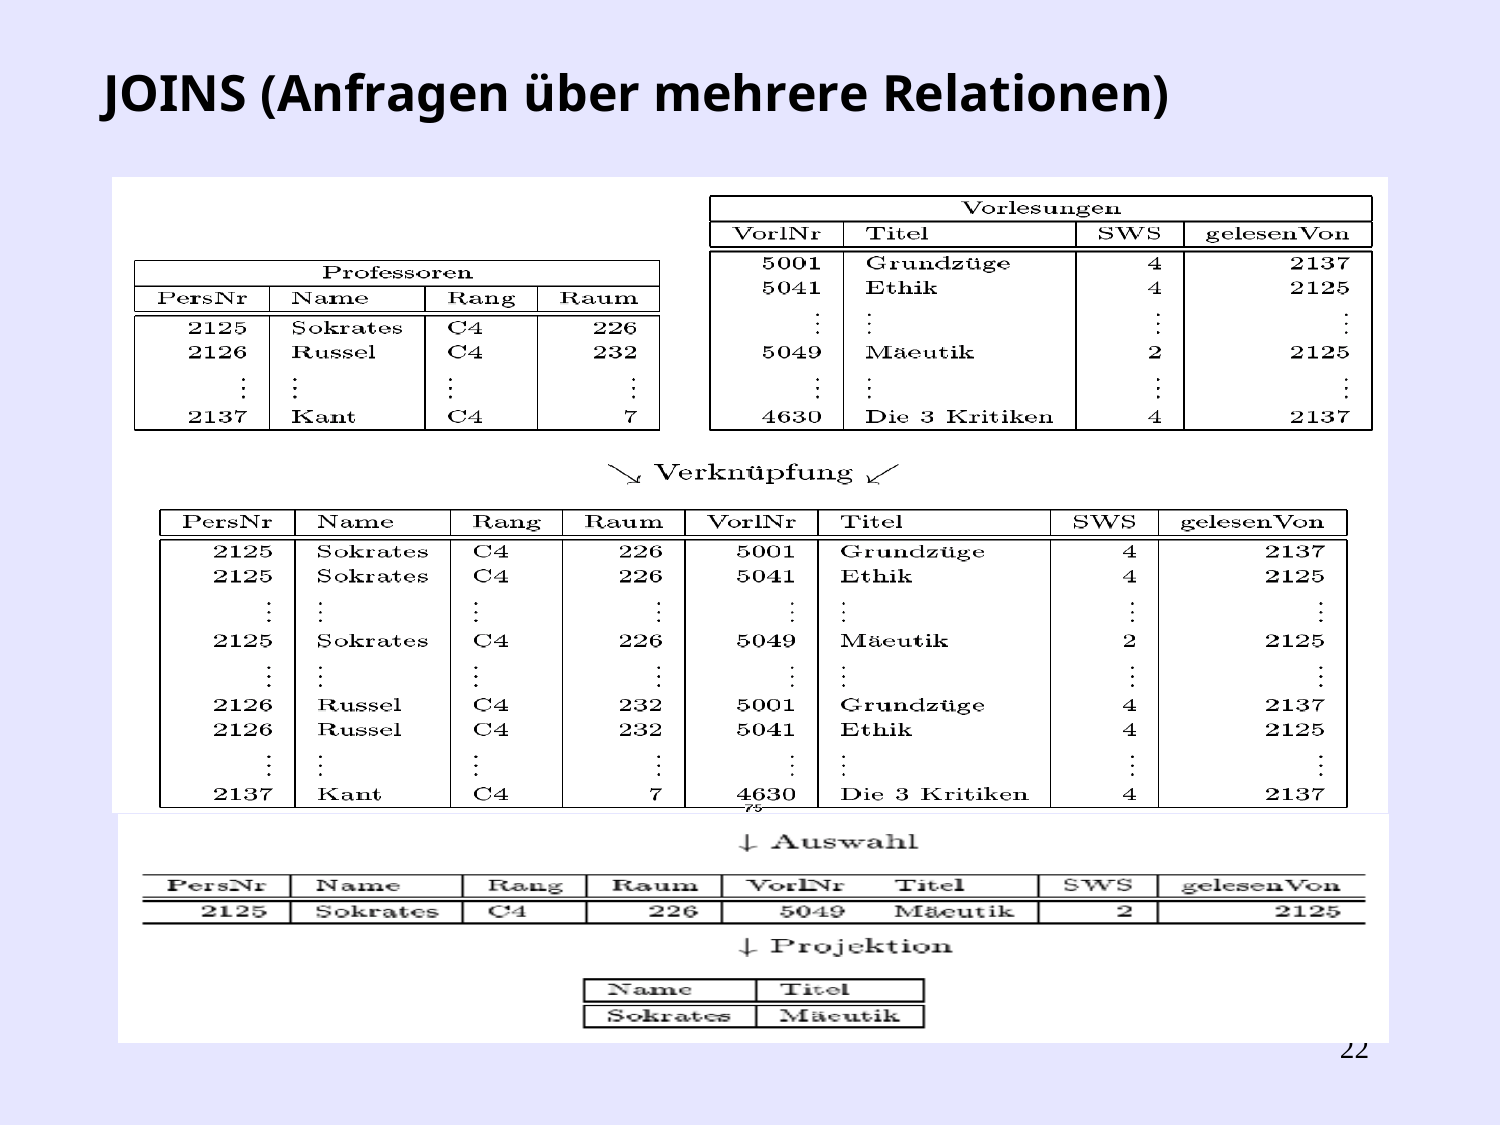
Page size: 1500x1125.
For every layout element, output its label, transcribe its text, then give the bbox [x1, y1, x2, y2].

title JOINS (Anfragen über mehrere Relationen)‏ [88, 29, 1364, 155]
picture [118, 814, 1389, 1043]
picture [112, 177, 1388, 813]
